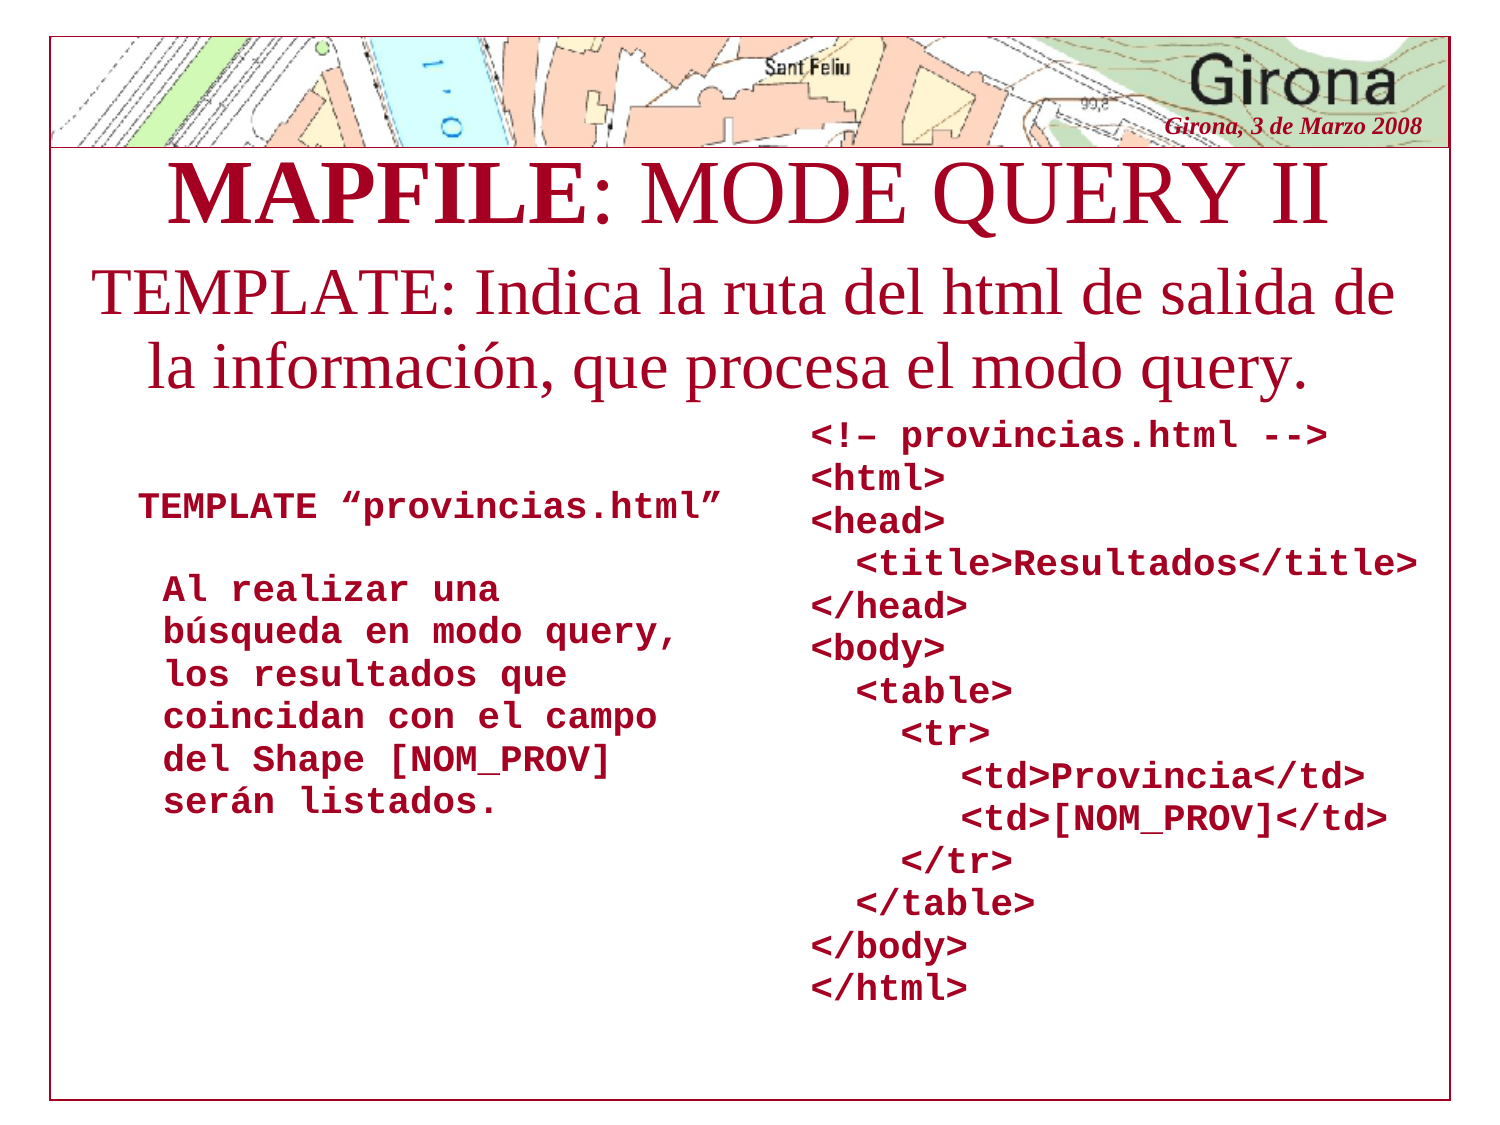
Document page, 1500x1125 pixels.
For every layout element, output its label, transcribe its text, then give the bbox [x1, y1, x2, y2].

text_box MAPFILE: MODE QUERY II [76, 109, 1424, 275]
text_box Al realizar una búsqueda en modo query, los resultados que coincidan con el campo del Shape [NOM_PROV] serán listados. [147, 562, 715, 834]
text_box TEMPLATE “provincias.html” [122, 479, 738, 538]
picture [51, 37, 1448, 147]
list TEMPLATE: Indica la ruta del html de salida de la información, que procesa el modo query. [76, 247, 1427, 520]
text_box <!– provincias.html --> <html> <head> <title>Resultados</title> </head> <body> <table> <tr> <td>Provincia</td> <td>[NOM_PROV]</td> </tr> </table> </body> </html> [795, 409, 1434, 1063]
